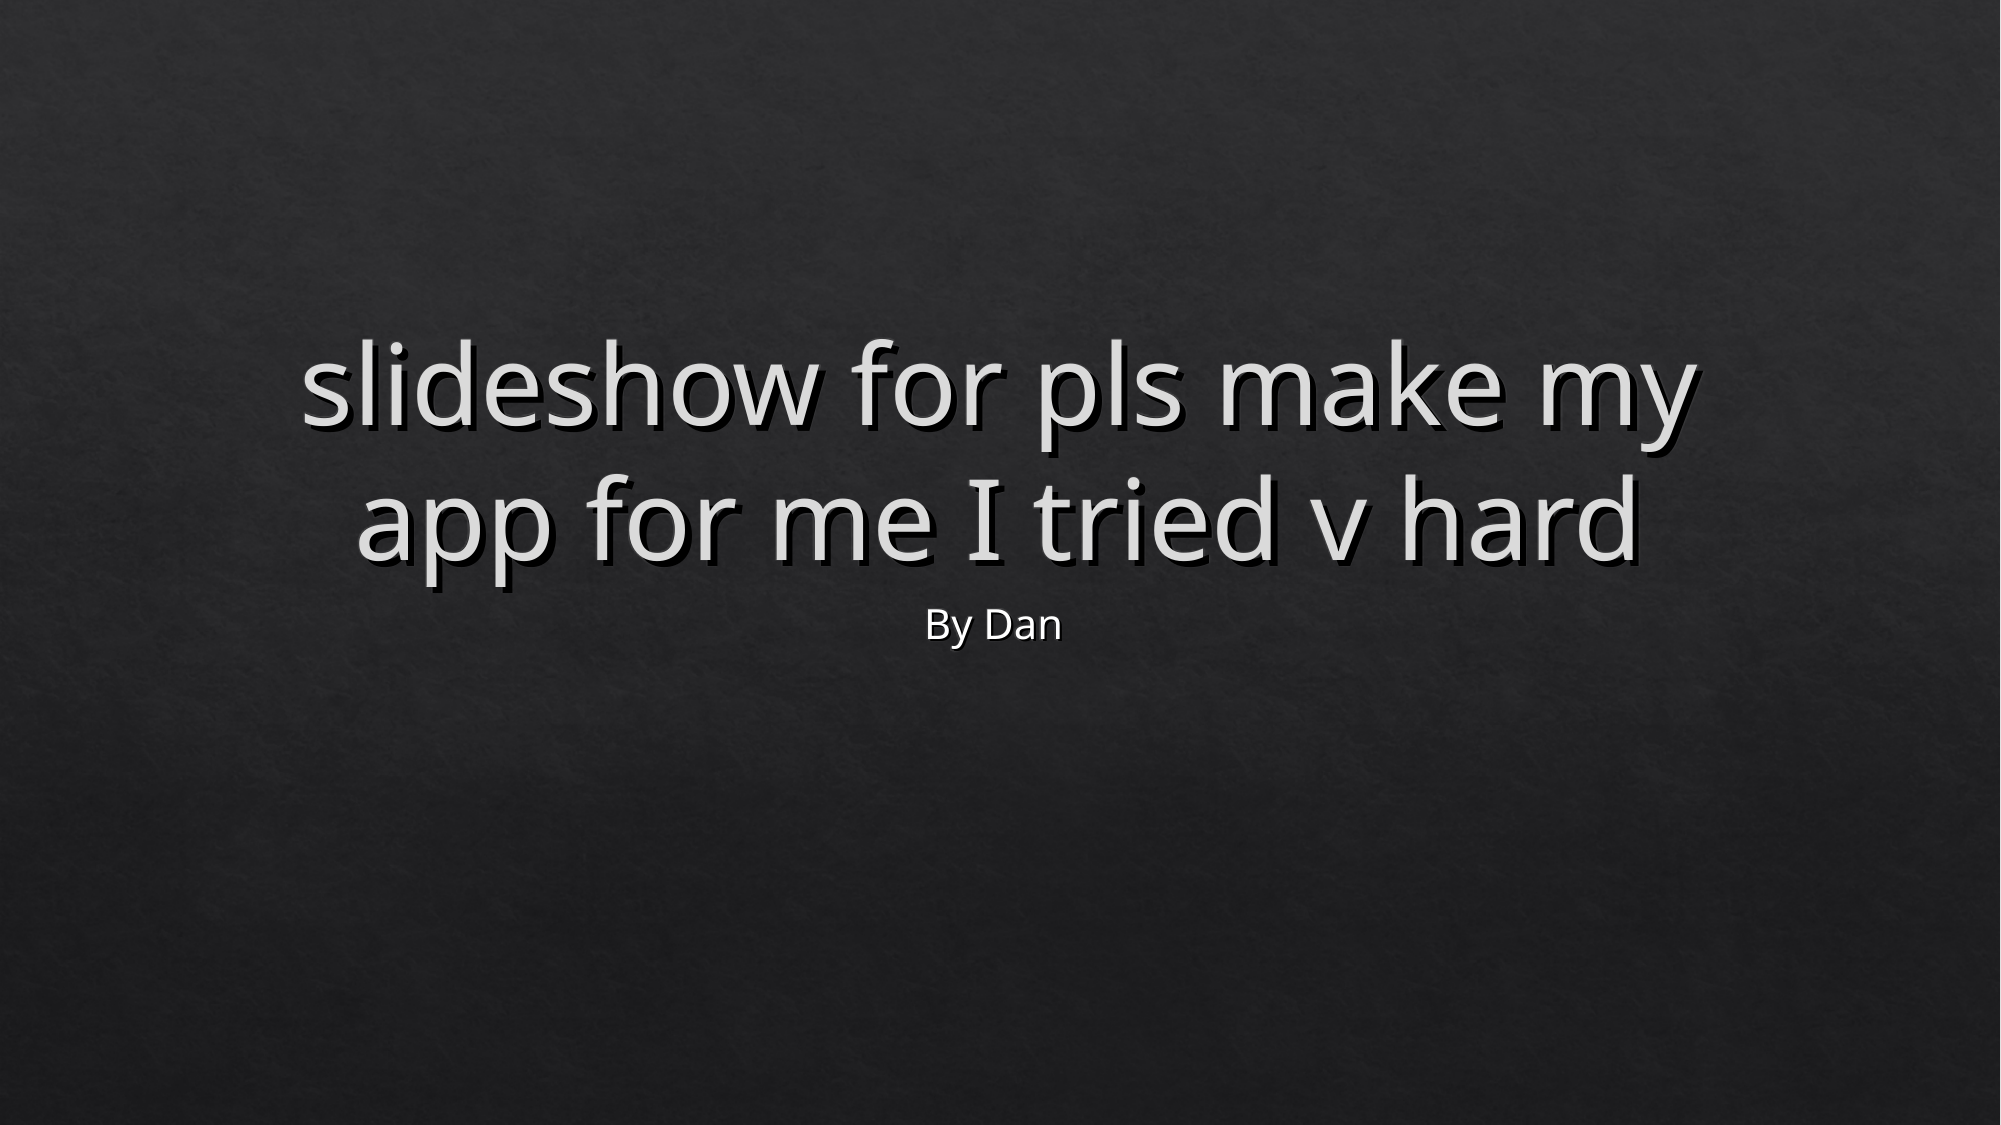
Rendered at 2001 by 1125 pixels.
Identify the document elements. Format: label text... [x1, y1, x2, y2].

title slideshow for pls make my app for me I tried v hard [224, 290, 1774, 590]
subtitle By Dan [224, 590, 1774, 763]
